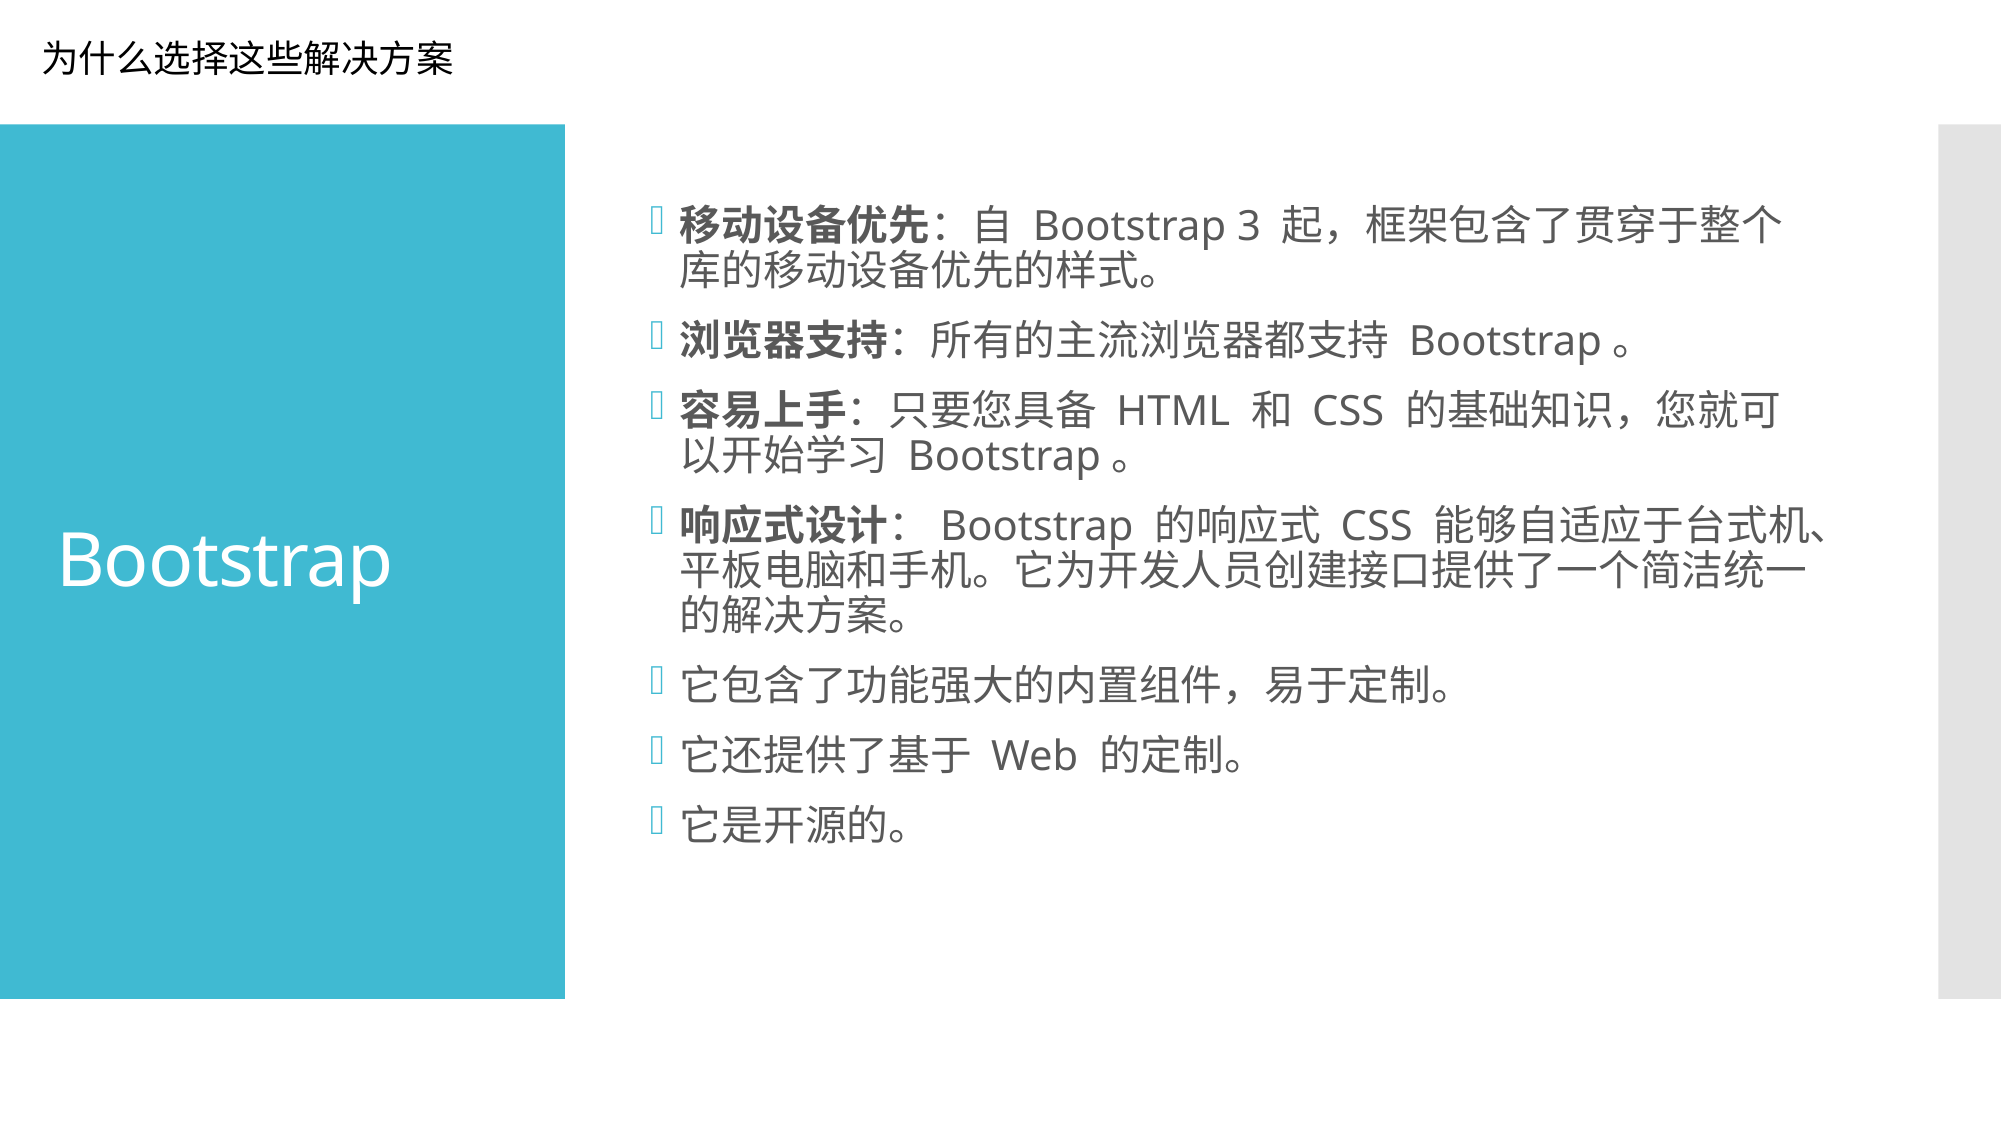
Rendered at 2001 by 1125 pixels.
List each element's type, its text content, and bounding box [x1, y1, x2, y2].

text_box 为什么选择这些解决方案 [26, 27, 686, 88]
title Bootstrap [41, 184, 525, 940]
list 移动设备优先：自 Bootstrap 3 起，框架包含了贯穿于整个库的移动设备优先的样式。 浏览器支持：所有的主流浏览器都支持 Bootstrap。 容易上手：只要您具备 HTML 和 CSS 的基础知识，您就可以开始学习 Bootstrap。 响应式设计：Bootstrap 的响应式 CSS 能够自适应于台式机、平板电脑和手机。它为开发人员创建接口提供了一个简洁统一的解决方案。 它包含了功能强大的内置组件，易于定制。 它还提供了基于 Web 的定制。 它是开源的。 [634, 141, 1835, 982]
